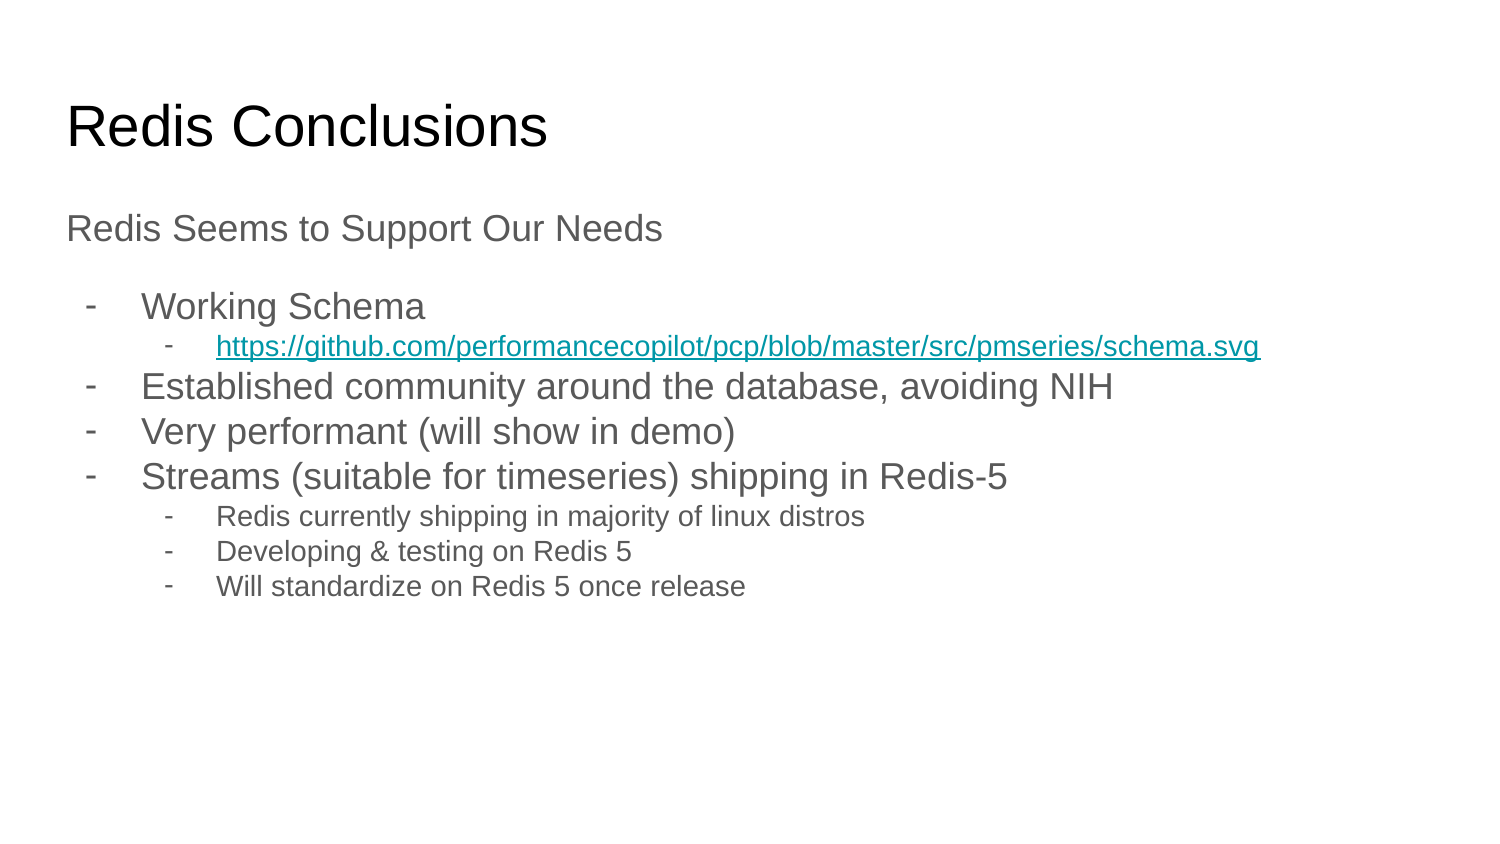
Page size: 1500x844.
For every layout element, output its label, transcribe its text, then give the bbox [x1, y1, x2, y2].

list Redis Seems to Support Our Needs Working Schema https://github.com/performancecopilot/pcp/blob/master/src/pmseries/schema.svg Established community around the database, avoiding NIH Very performant (will show in demo) Streams (suitable for timeseries) shipping in Redis-5 Redis currently shipping in majority of linux distros Developing & testing on Redis 5 Will standardize on Redis 5 once release [51, 189, 1449, 750]
title Redis Conclusions [51, 72, 1449, 167]
